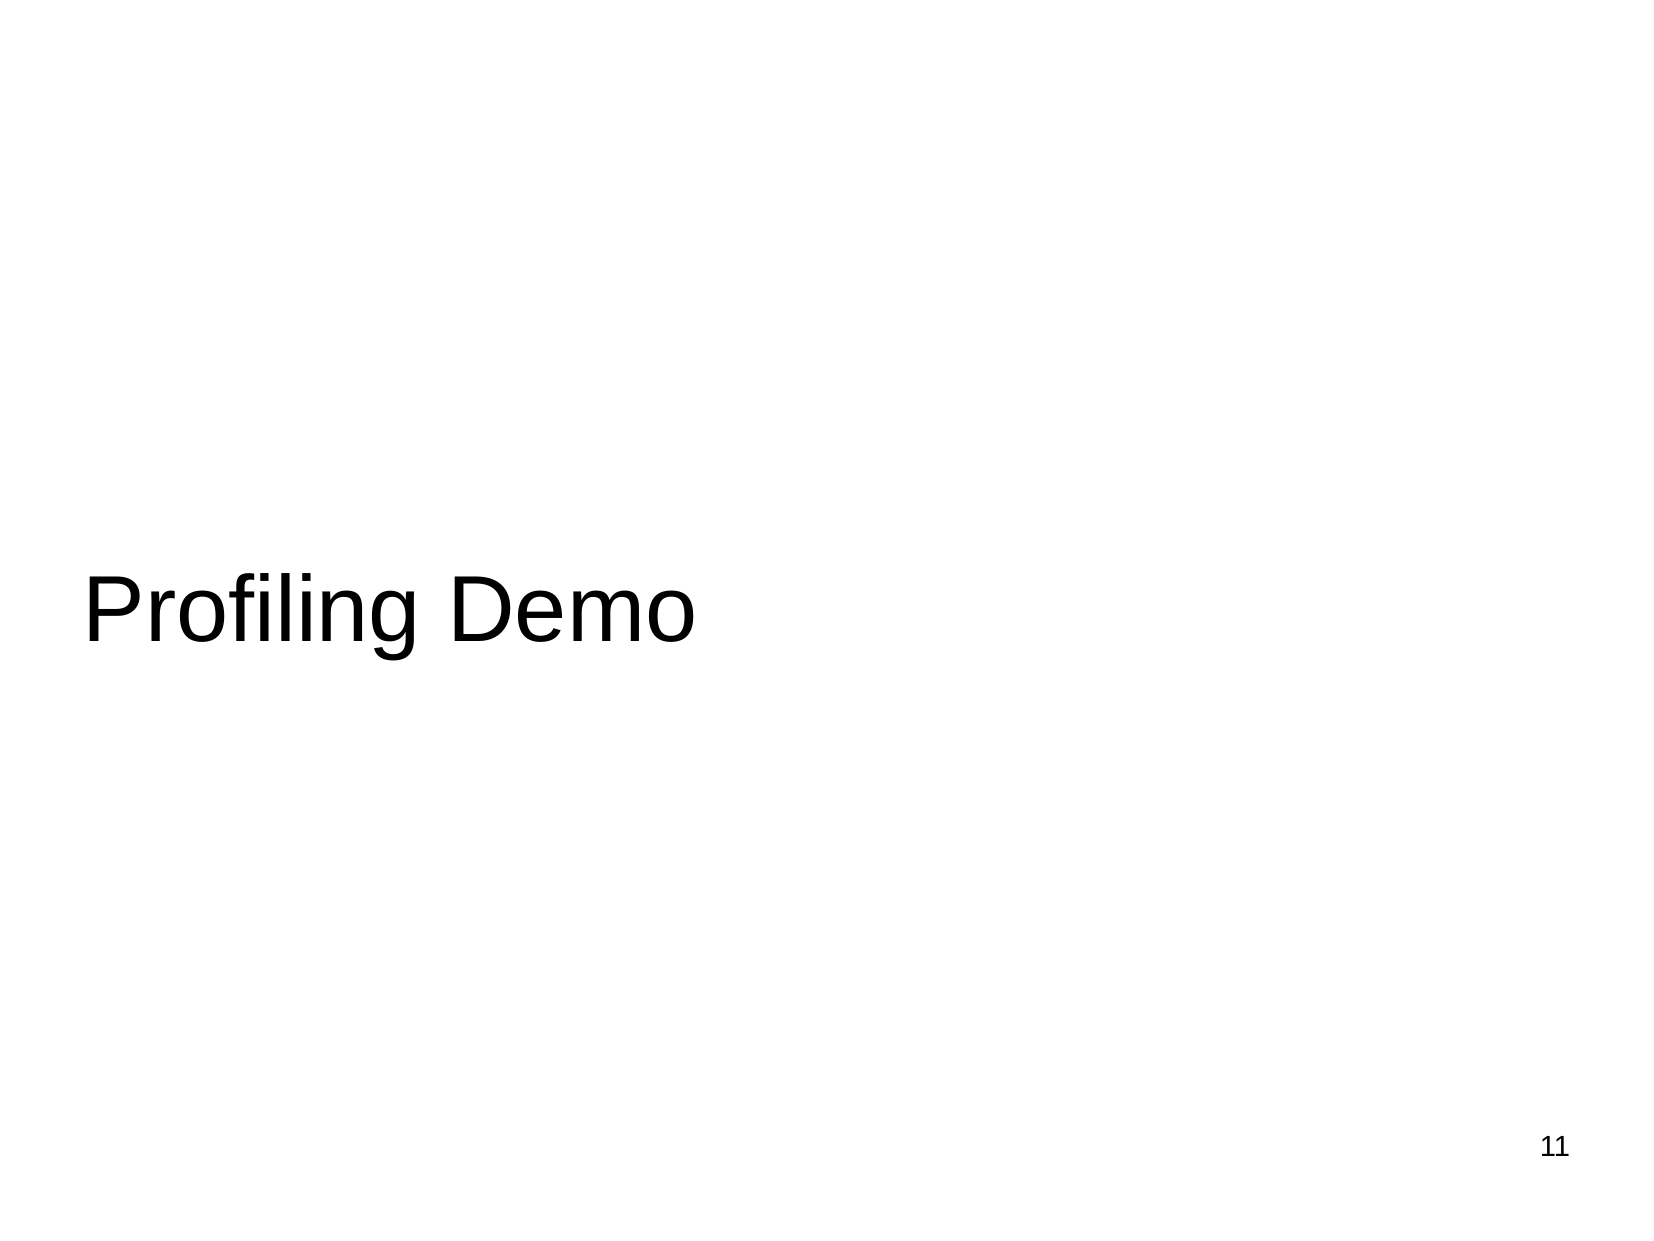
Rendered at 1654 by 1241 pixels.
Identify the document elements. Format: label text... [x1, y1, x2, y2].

subtitle Profiling Demo [82, 248, 1538, 969]
